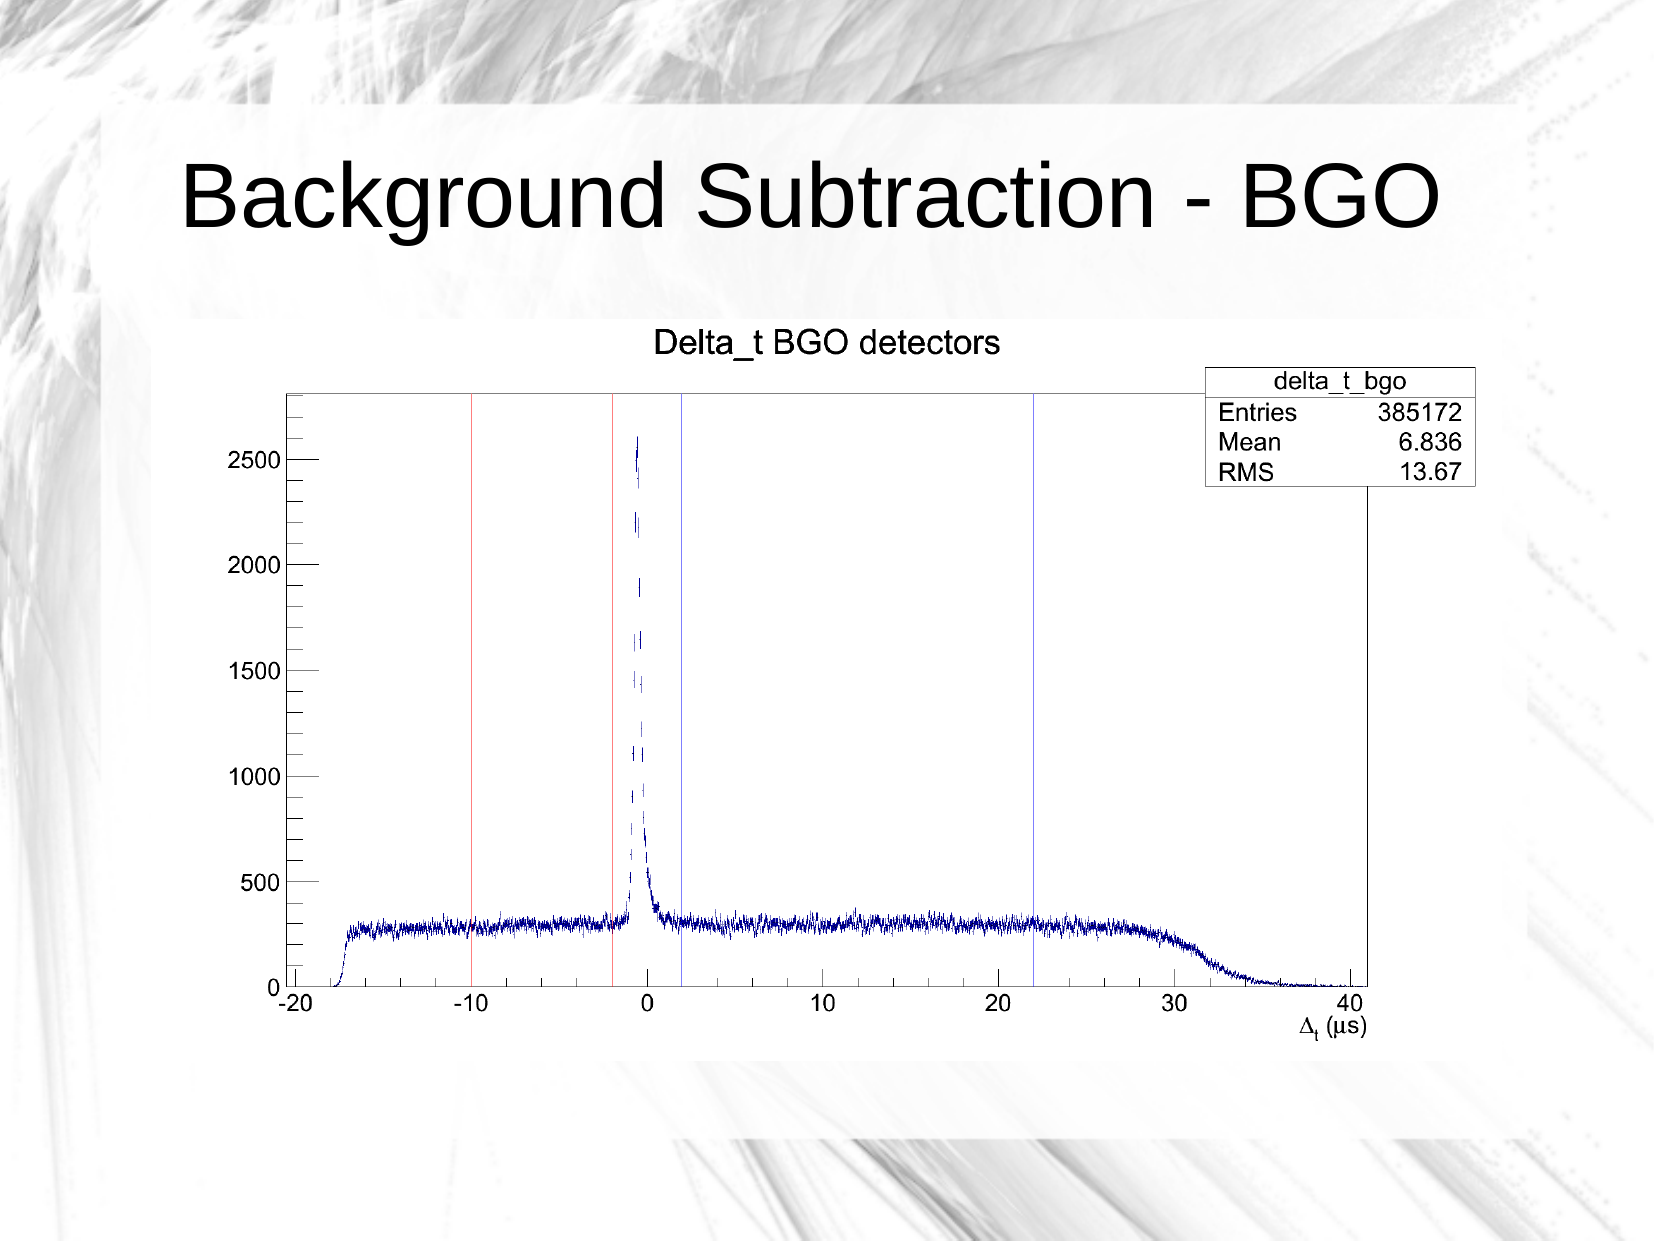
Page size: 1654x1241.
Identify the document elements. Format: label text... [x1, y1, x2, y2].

title Background Subtraction - BGO [118, 112, 1506, 281]
picture [0, 0, 1654, 1241]
